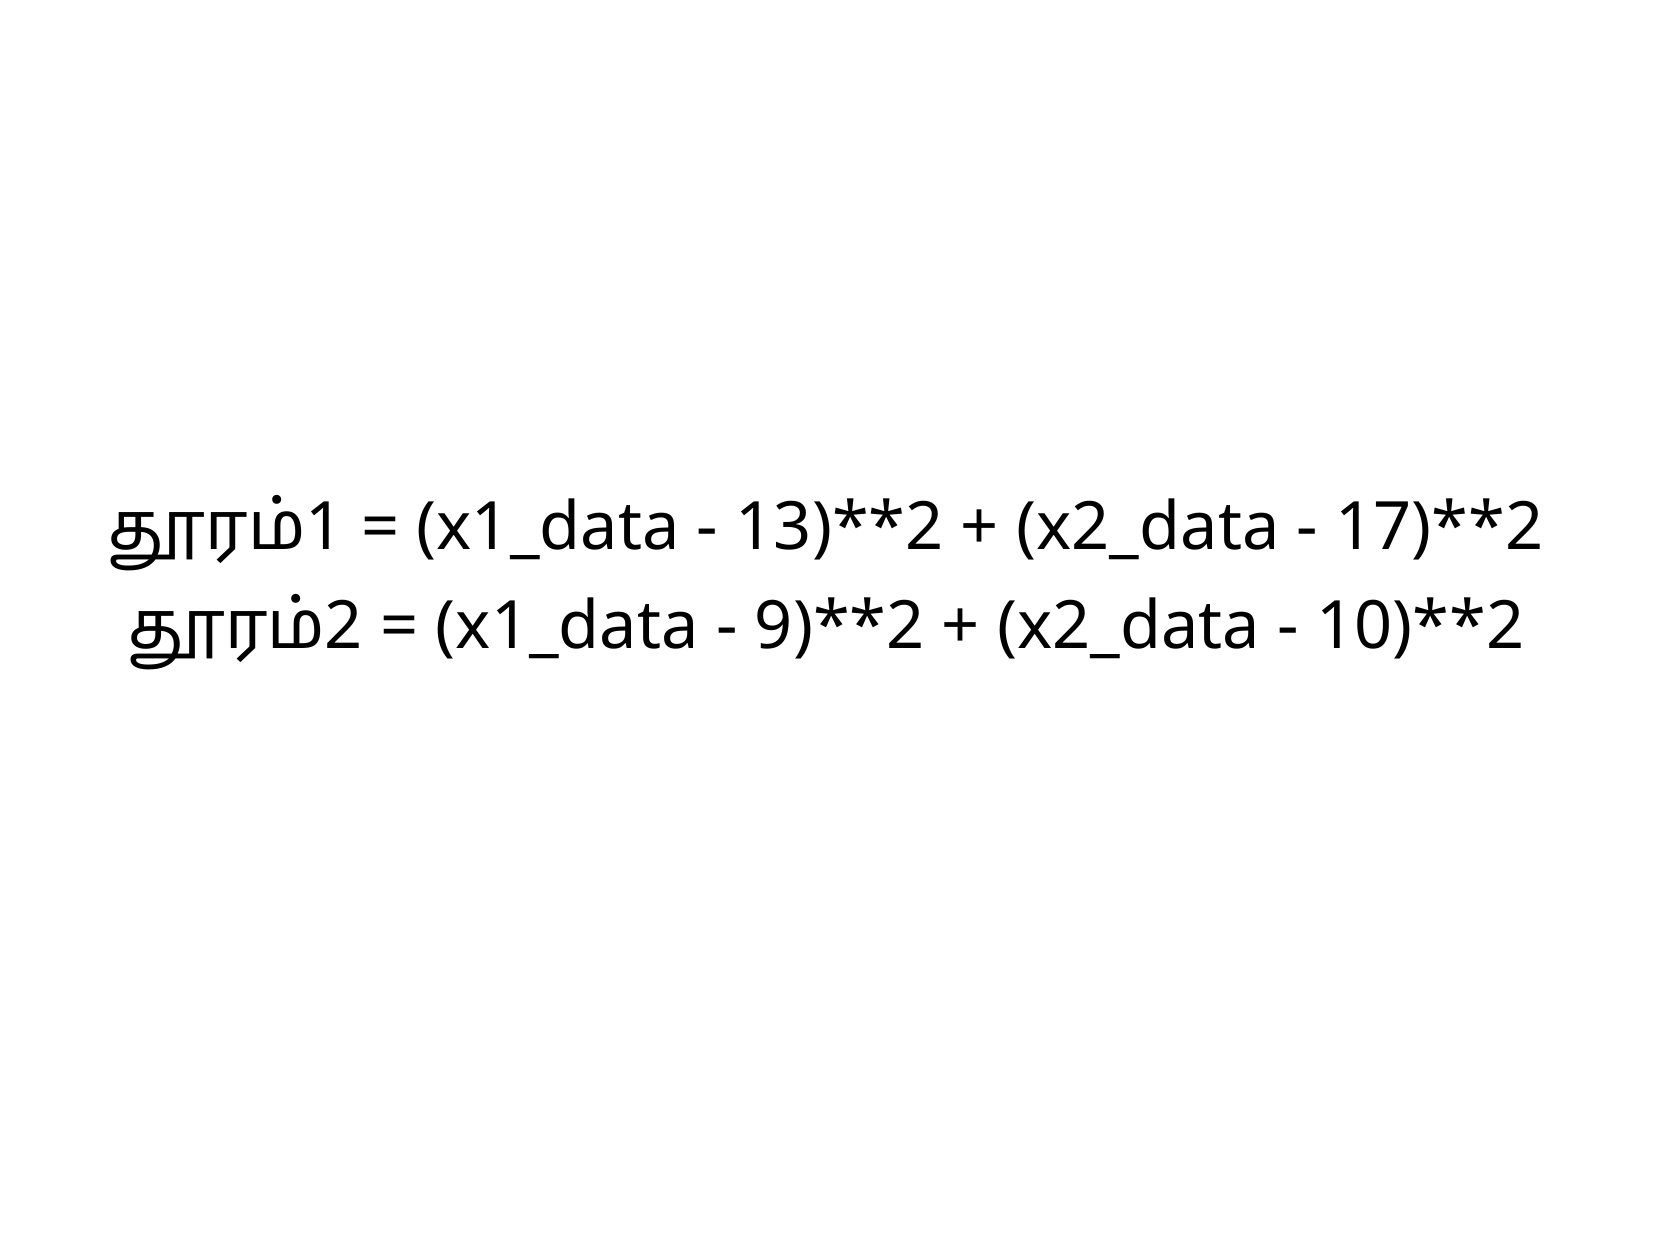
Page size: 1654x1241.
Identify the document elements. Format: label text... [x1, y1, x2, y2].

subtitle தூரம்1 = (x1_data - 13)**2 + (x2_data - 17)**2 தூரம்2 = (x1_data - 9)**2 + (x2_data - 10)**2 [82, 45, 1571, 1109]
